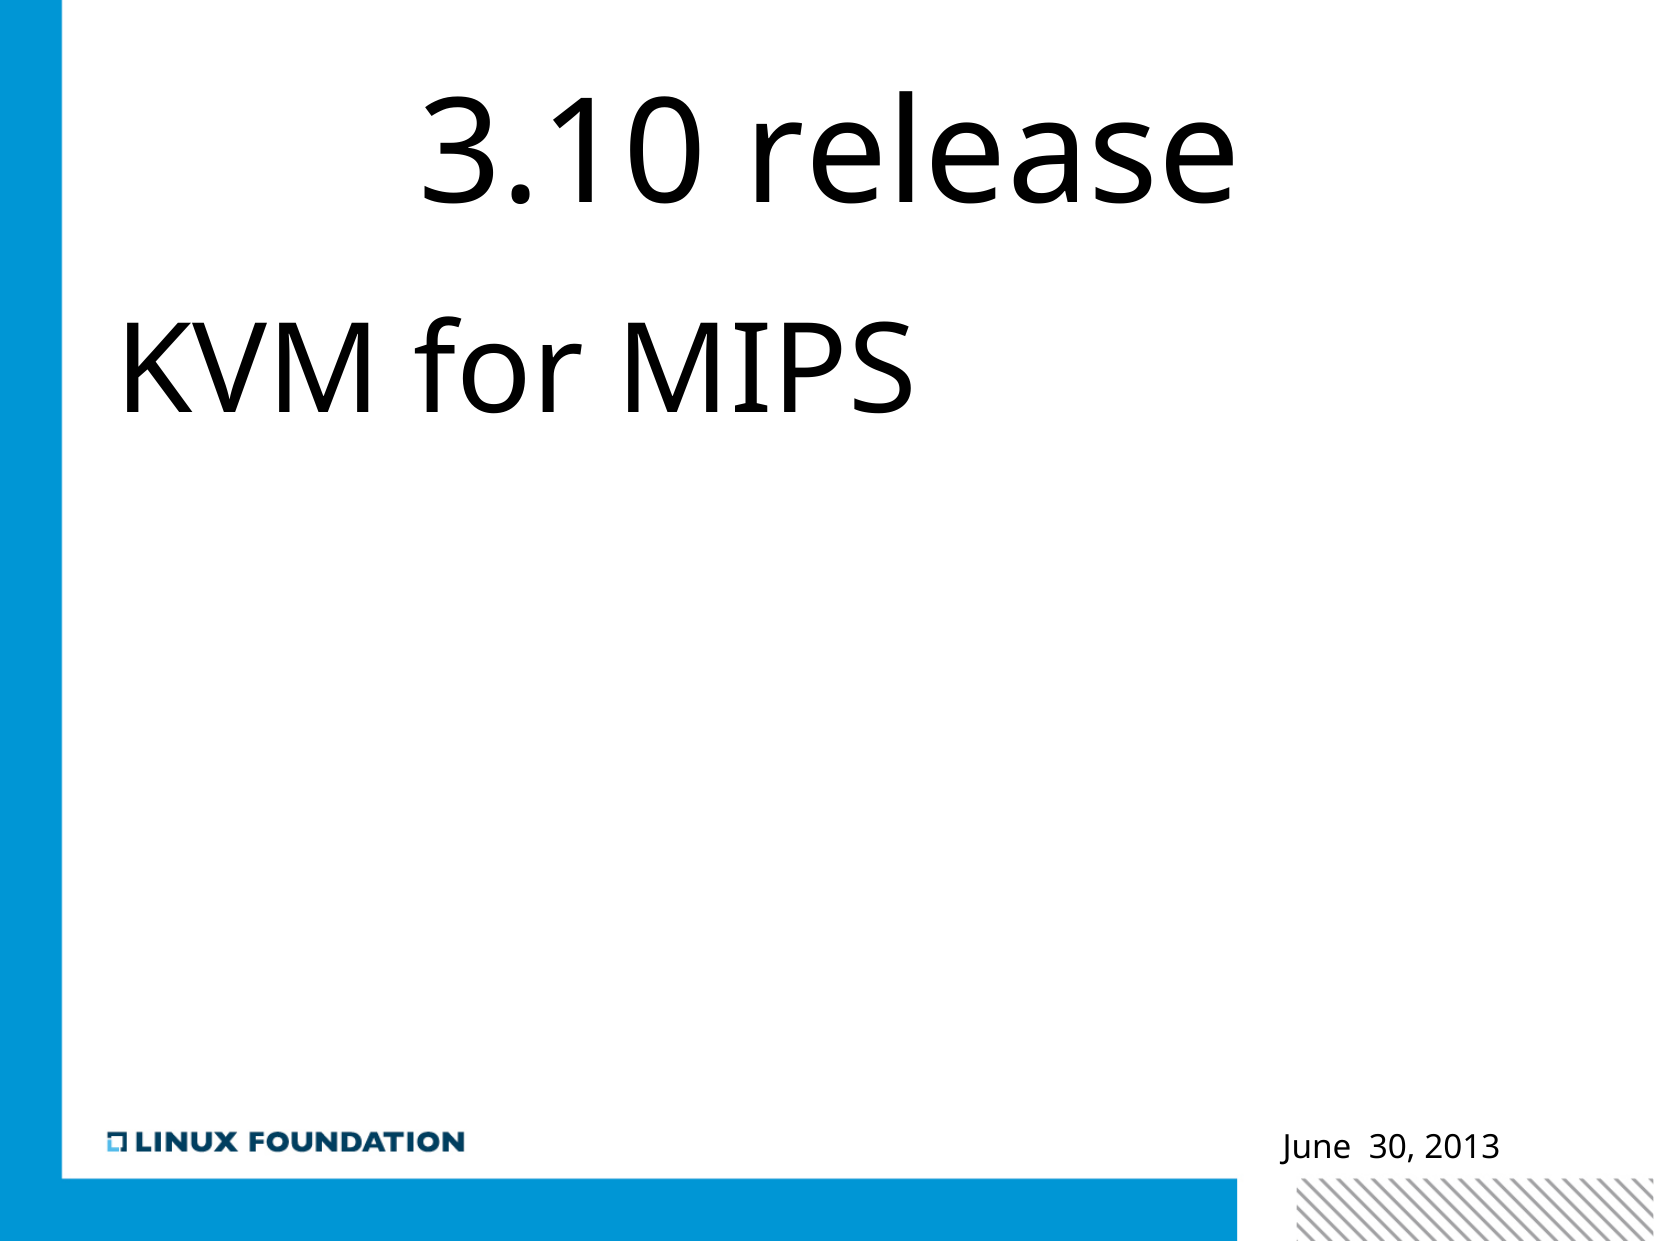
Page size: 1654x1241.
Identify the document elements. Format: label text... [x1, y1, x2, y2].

text_box 3.10 release [403, 39, 1250, 230]
text_box KVM for MIPS [100, 271, 962, 905]
picture [62, 0, 1654, 1241]
text_box June 30, 2013 [1268, 1115, 1518, 1170]
